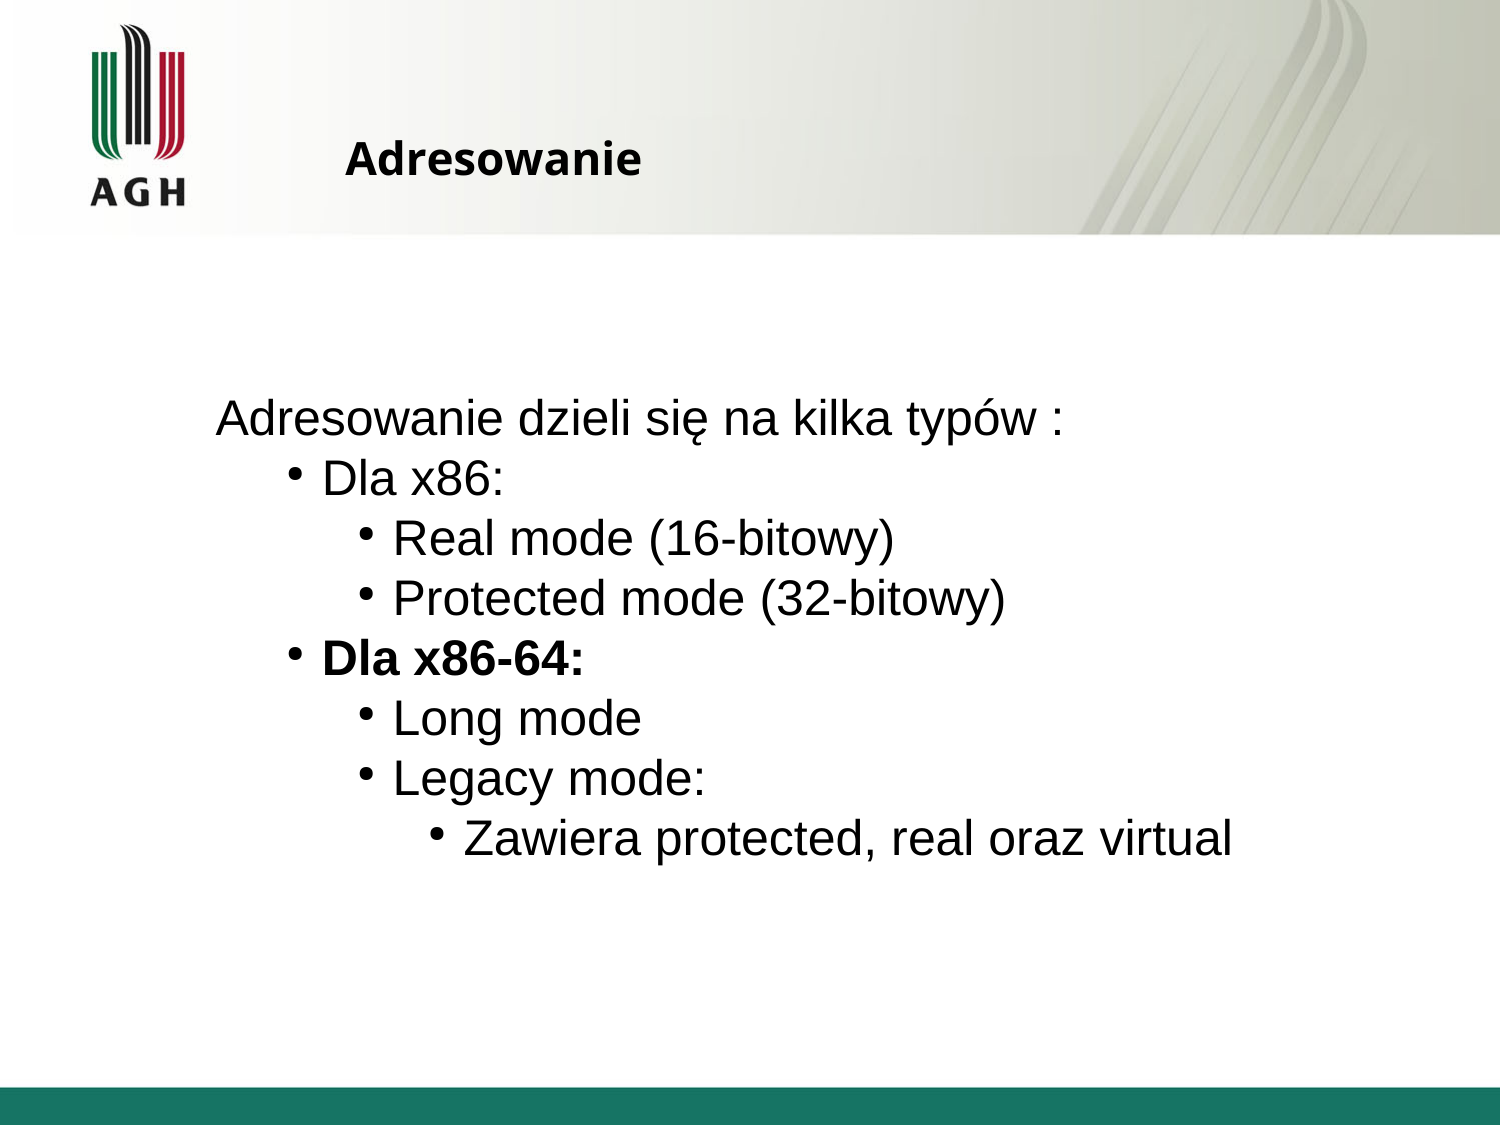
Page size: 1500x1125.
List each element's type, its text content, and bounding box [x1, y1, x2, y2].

text_box Adresowanie dzieli się na kilka typów : Dla x86: Real mode (16-bitowy) Protected mode (32-bitowy) Dla x86-64: Long mode Legacy mode: Zawiera protected, real oraz virtual [200, 377, 1418, 873]
picture [0, 0, 1500, 1125]
title Adresowanie [330, 94, 1312, 220]
